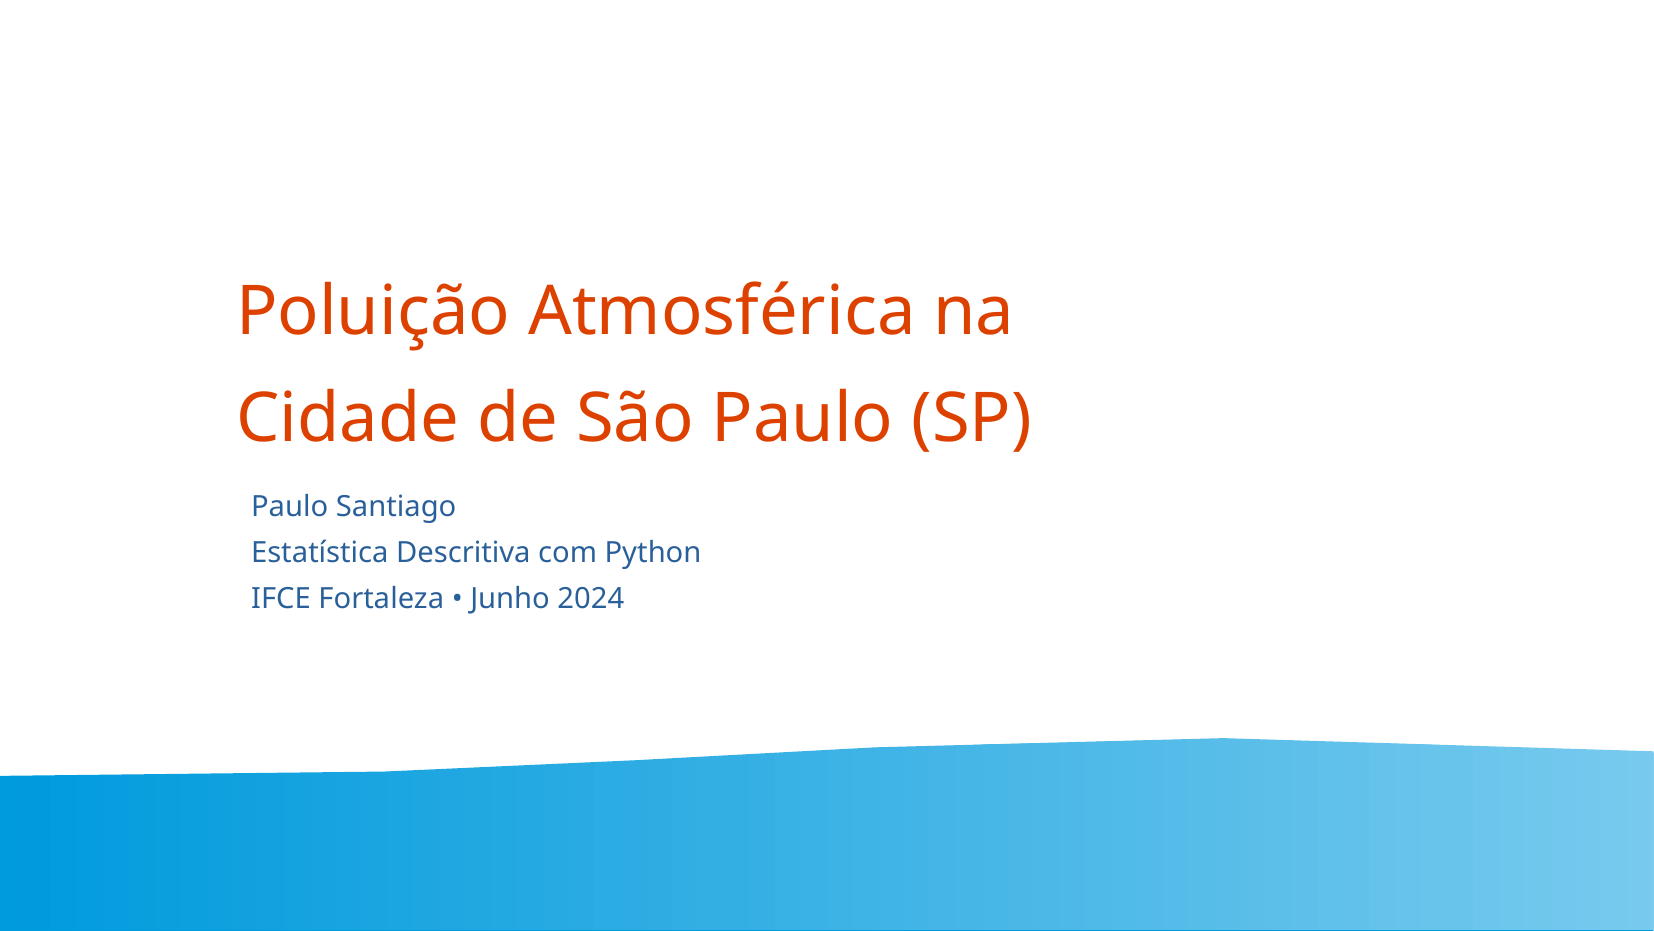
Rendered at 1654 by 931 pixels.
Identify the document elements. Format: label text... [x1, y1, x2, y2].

text_box Paulo Santiago Estatística Descritiva com Python IFCE Fortaleza • Junho 2024 [236, 472, 768, 670]
title Poluição Atmosférica na Cidade de São Paulo (SP) [236, 246, 1477, 463]
